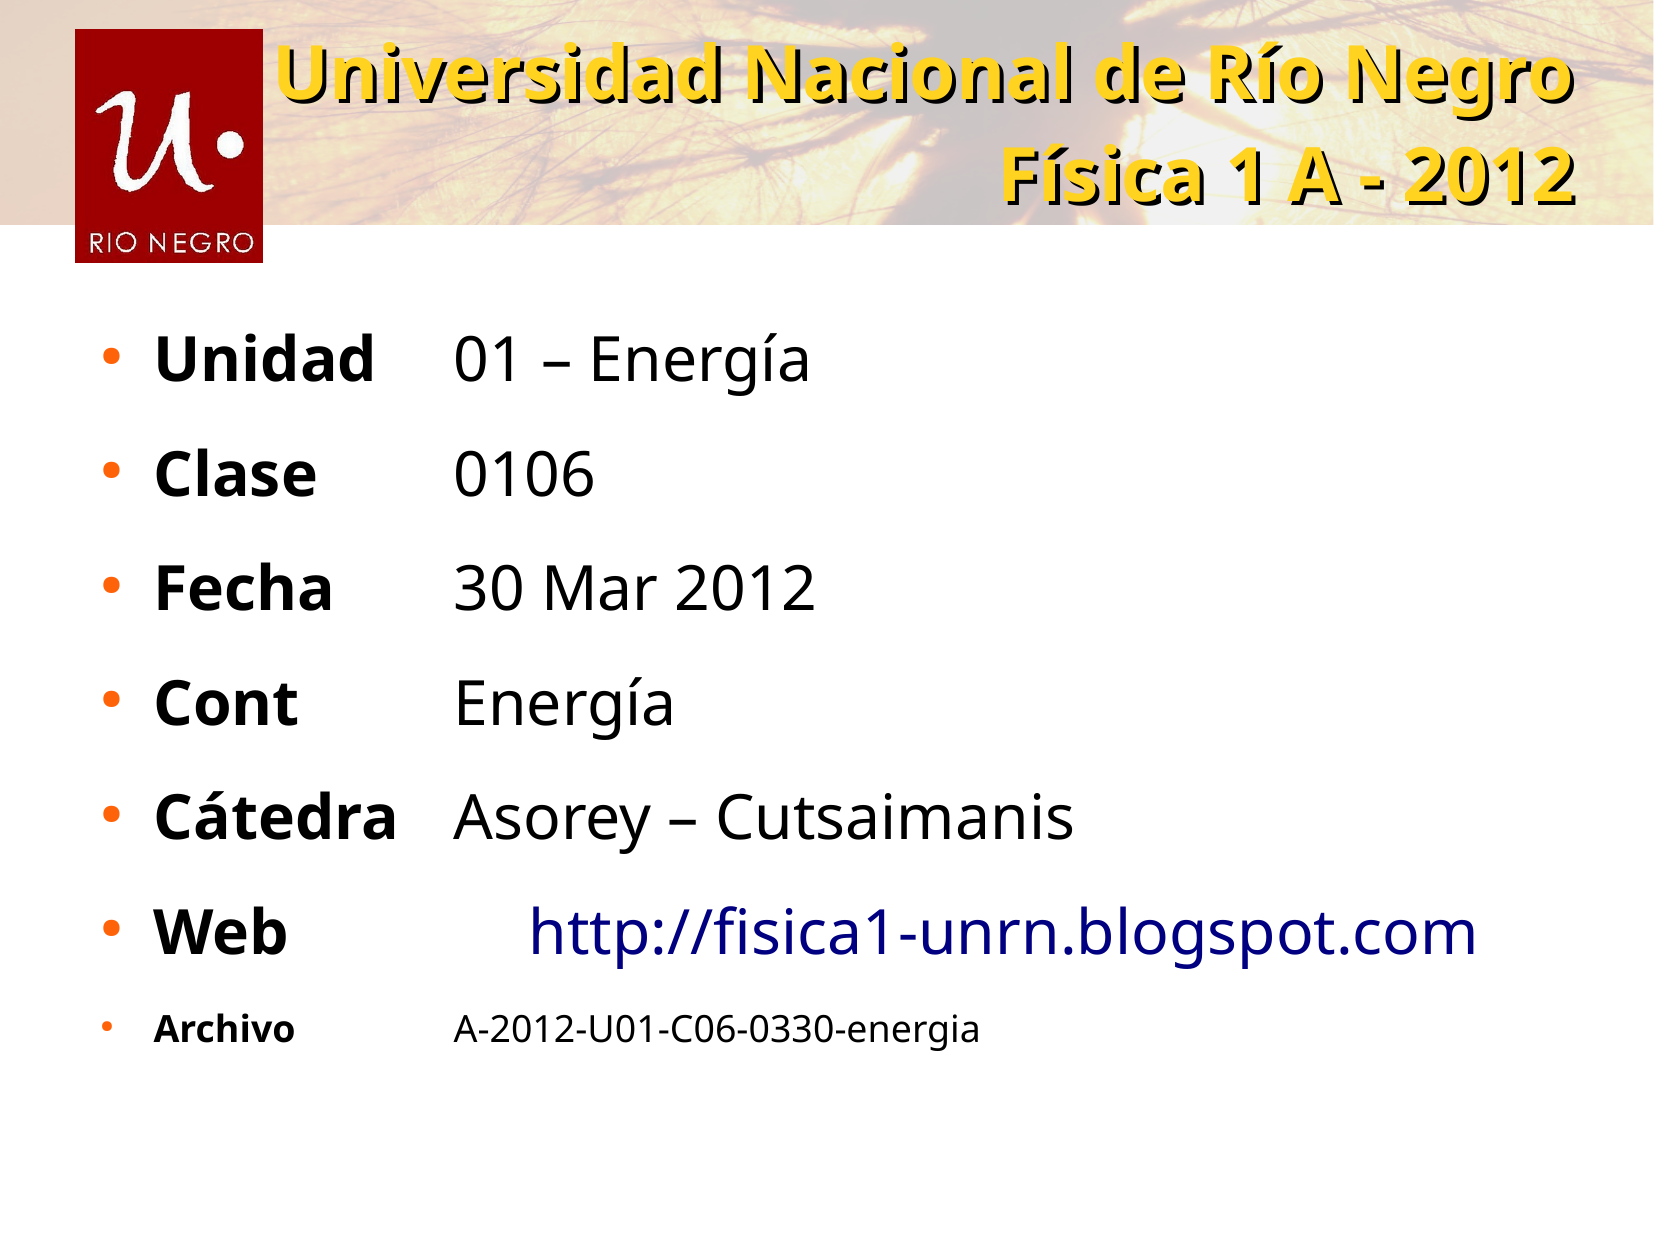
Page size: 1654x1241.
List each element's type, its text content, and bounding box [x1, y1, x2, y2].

list Unidad 01 – Energía Clase 0106 Fecha 30 Mar 2012 Cont Energía Cátedra Asorey – Cutsaimanis Web http://fisica1-unrn.blogspot.com Archivo A-2012-U01-C06-0330-energia [82, 315, 1571, 1126]
title Universidad Nacional de Río Negro Física 1 A - 2012 [86, 2, 1576, 241]
picture [0, 0, 1654, 263]
